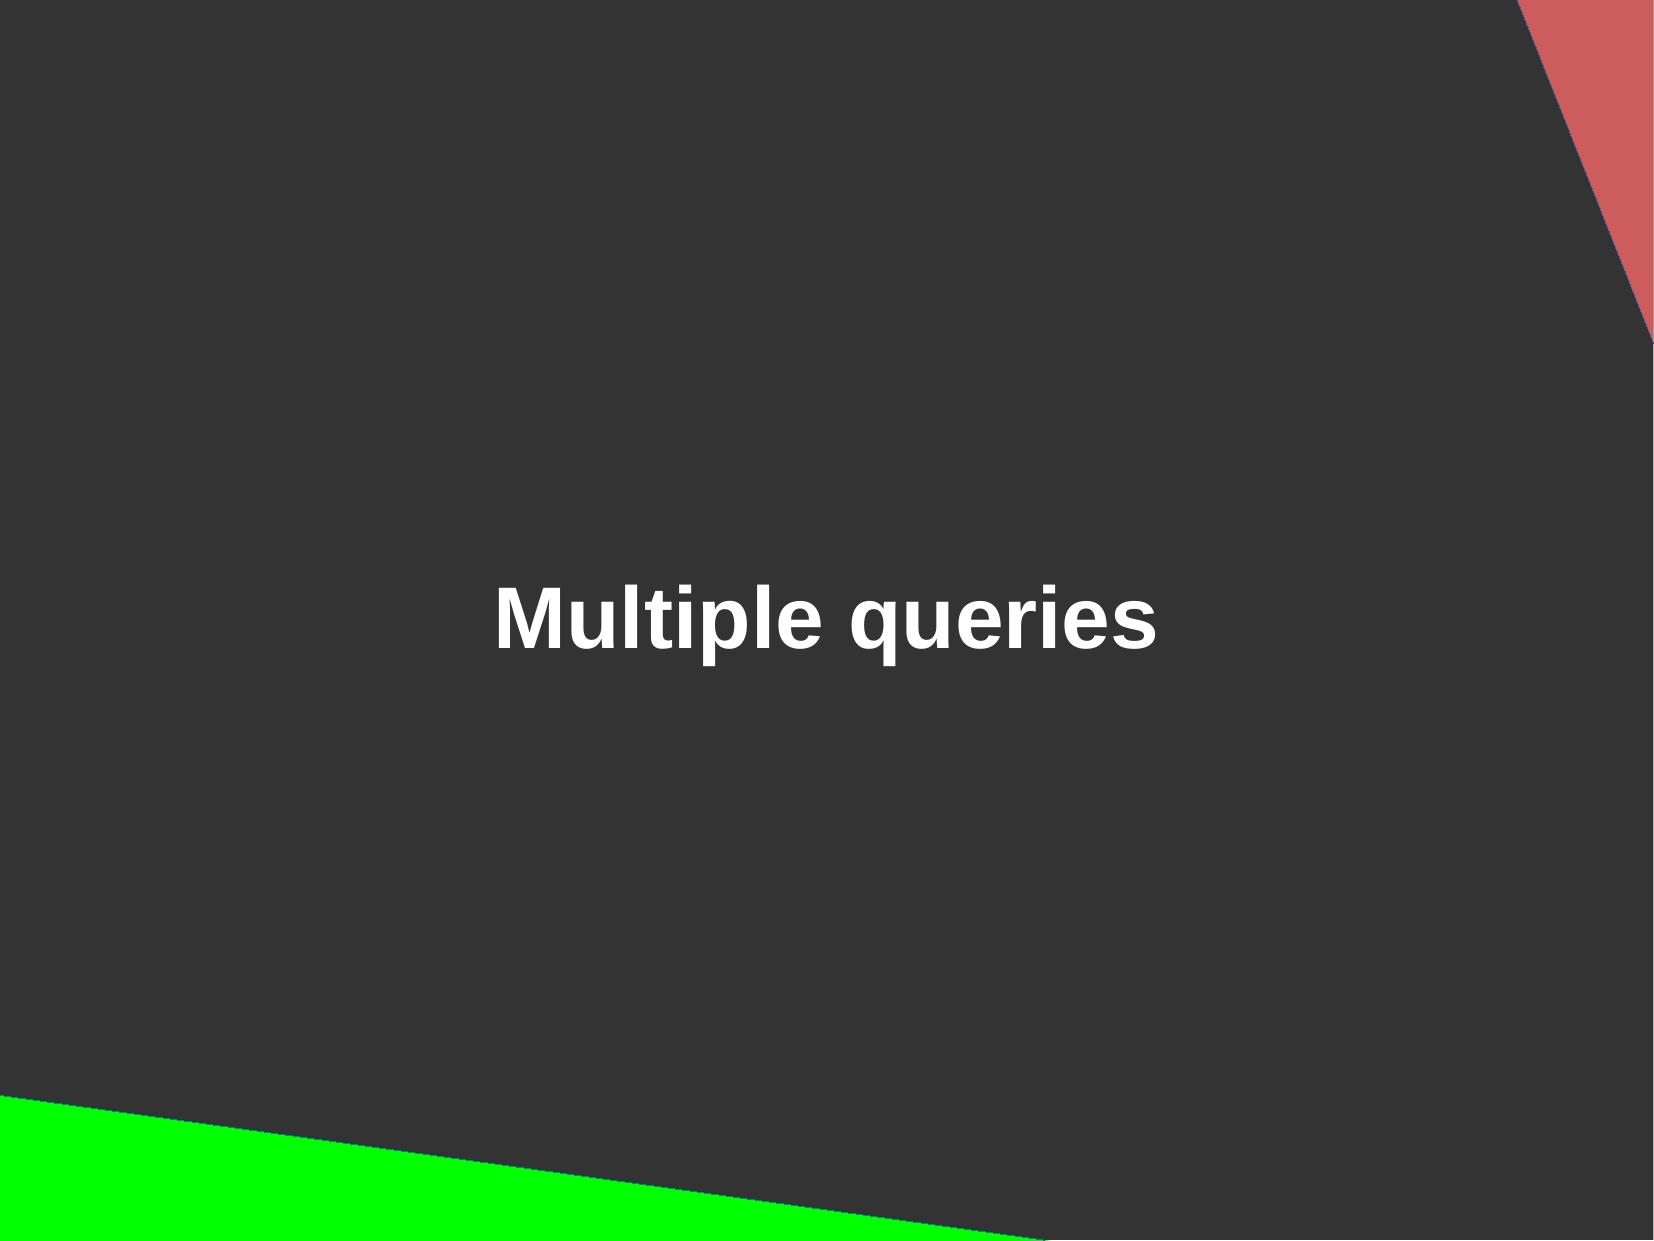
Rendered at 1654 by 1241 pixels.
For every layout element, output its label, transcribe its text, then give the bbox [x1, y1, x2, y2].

title Multiple queries [31, 568, 1622, 672]
text_box [0, 1095, 1052, 1241]
text_box [1517, 0, 1654, 344]
